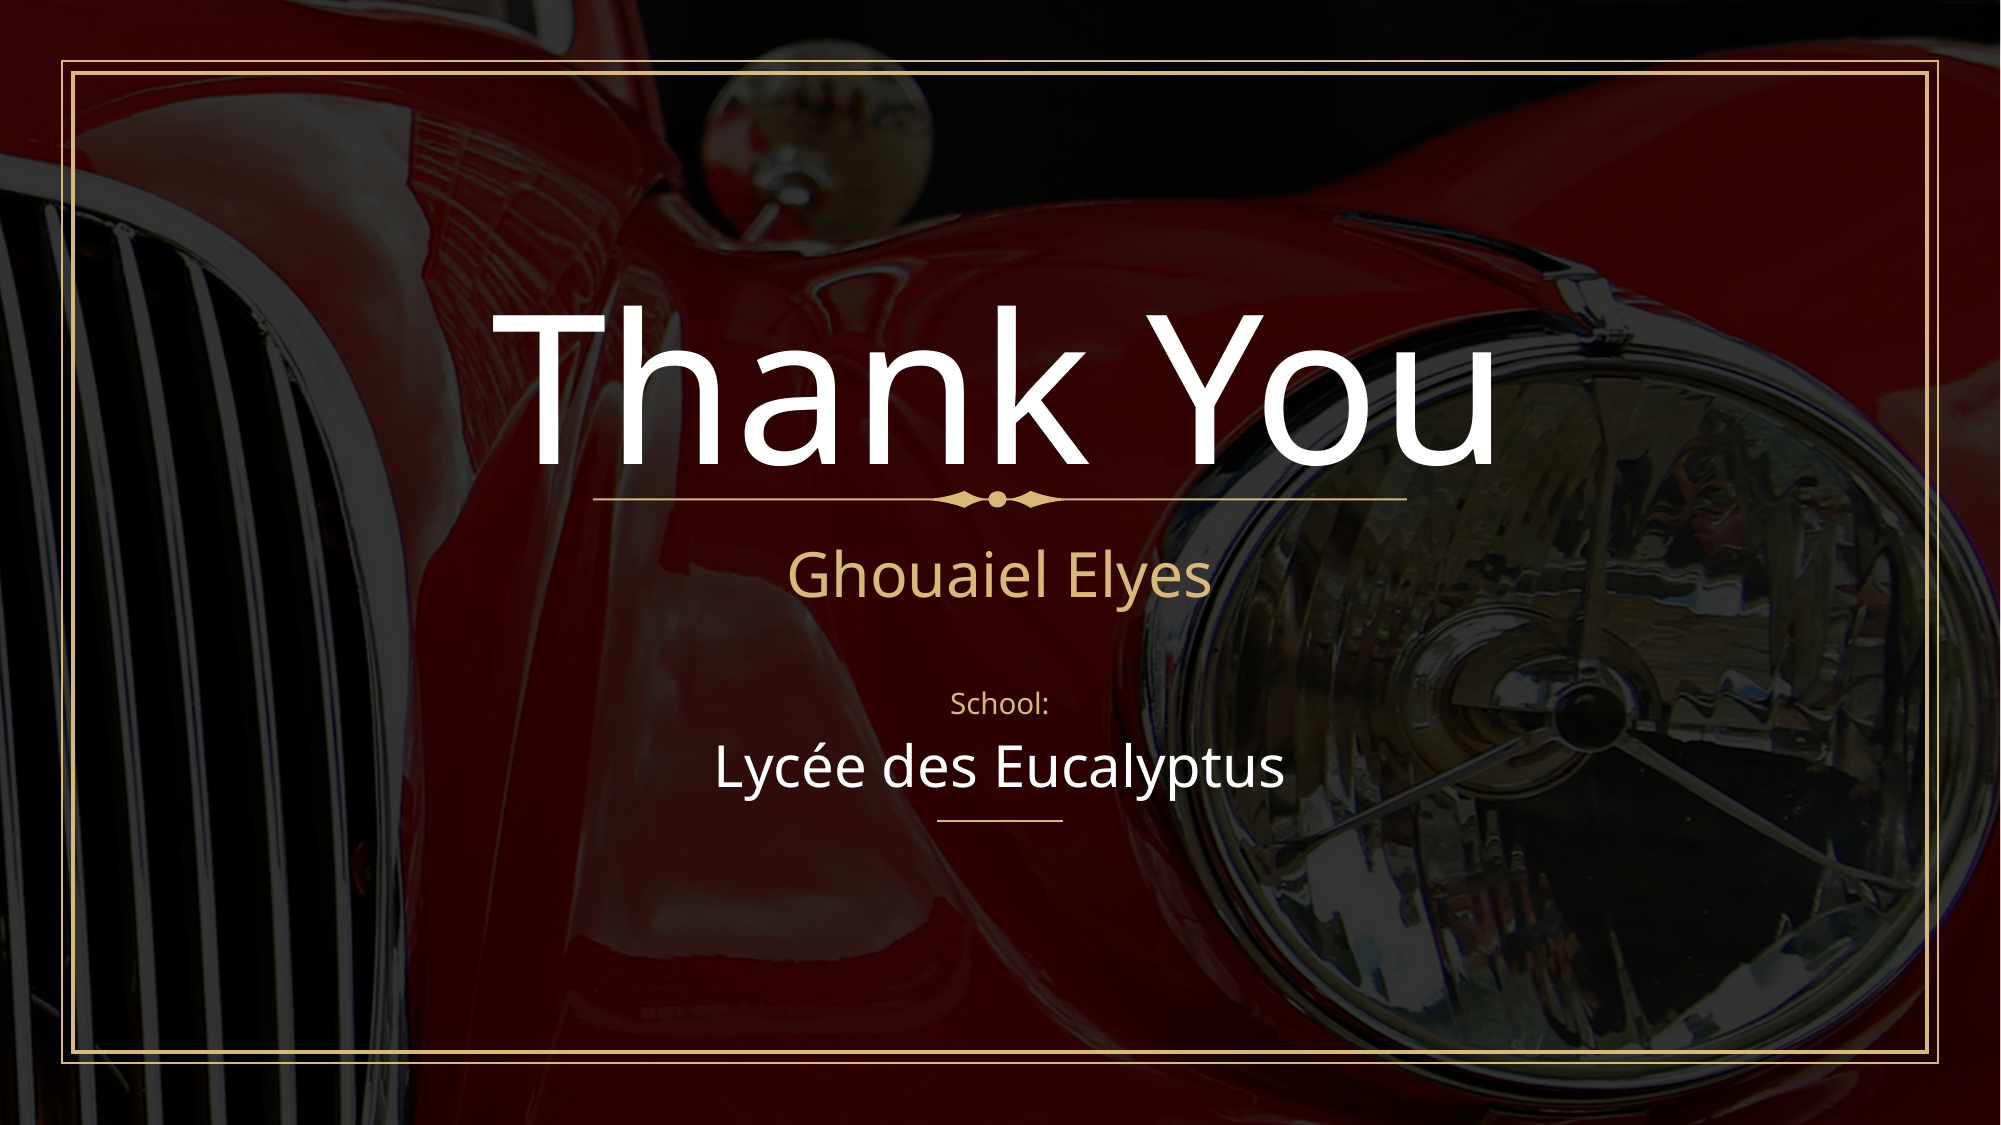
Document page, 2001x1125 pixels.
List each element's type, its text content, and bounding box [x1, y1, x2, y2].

list Ghouaiel Elyes [172, 535, 1828, 636]
list Lycée des Eucalyptus [641, 729, 1359, 808]
title Thank You [170, 272, 1830, 522]
list School: [641, 681, 1359, 729]
